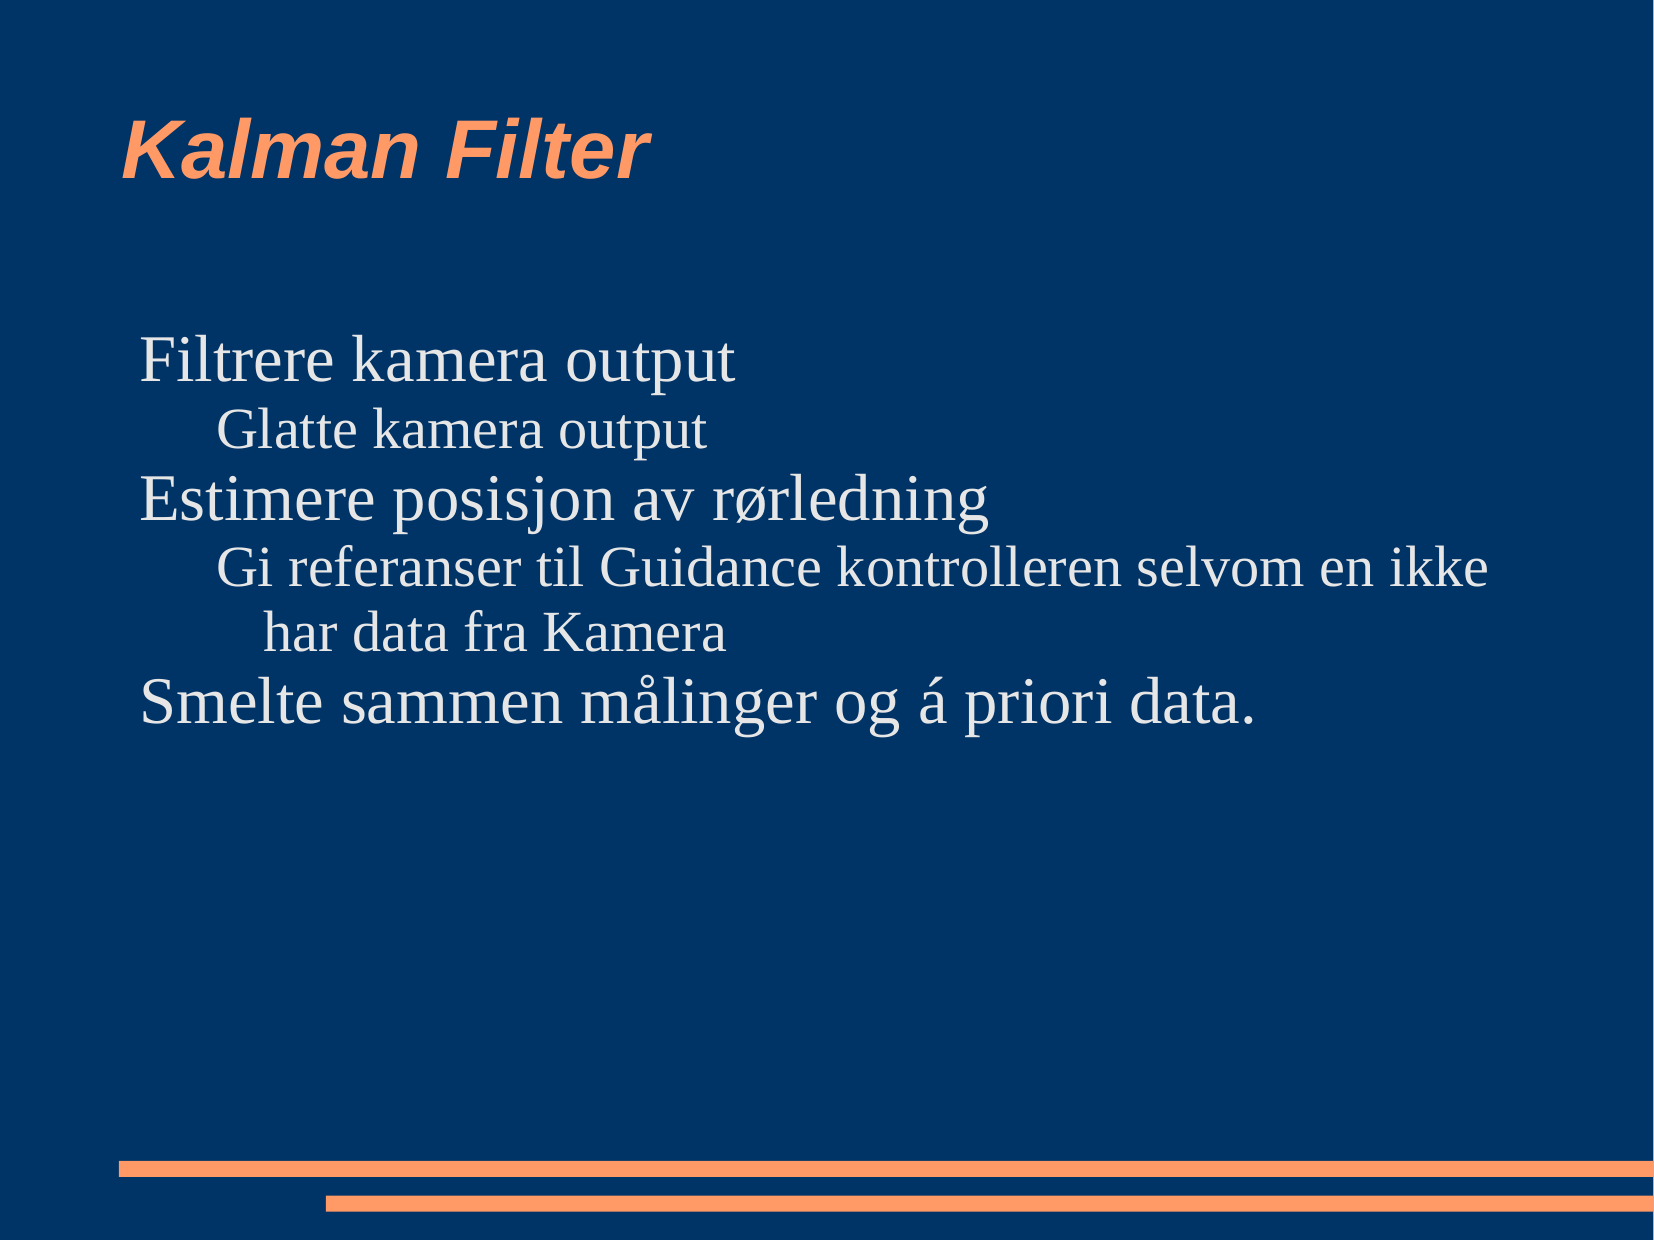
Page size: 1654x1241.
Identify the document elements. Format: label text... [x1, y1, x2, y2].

list Filtrere kamera output Glatte kamera output Estimere posisjon av rørledning Gi referanser til Guidance kontrolleren selvom en ikke har data fra Kamera Smelte sammen målinger og á priori data. [121, 322, 1561, 1133]
title Kalman Filter [121, 46, 1534, 254]
